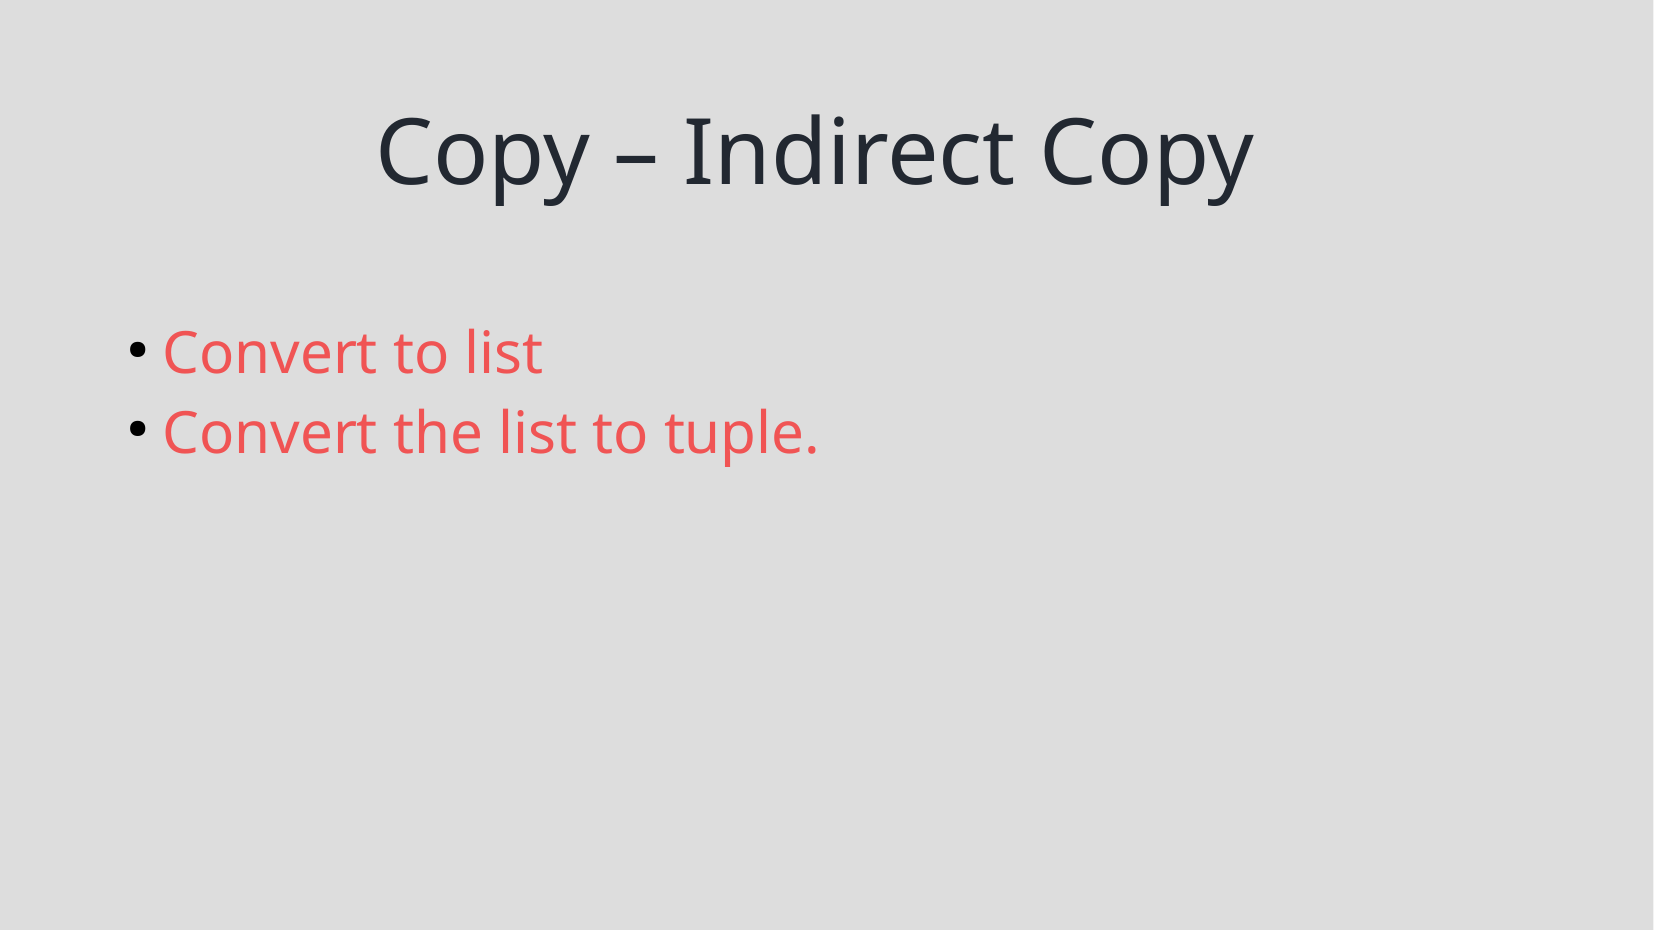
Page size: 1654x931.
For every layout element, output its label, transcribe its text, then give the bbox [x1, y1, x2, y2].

title Copy – Indirect Copy [41, 35, 1613, 263]
text_box Convert to list Convert the list to tuple. [112, 225, 1613, 816]
